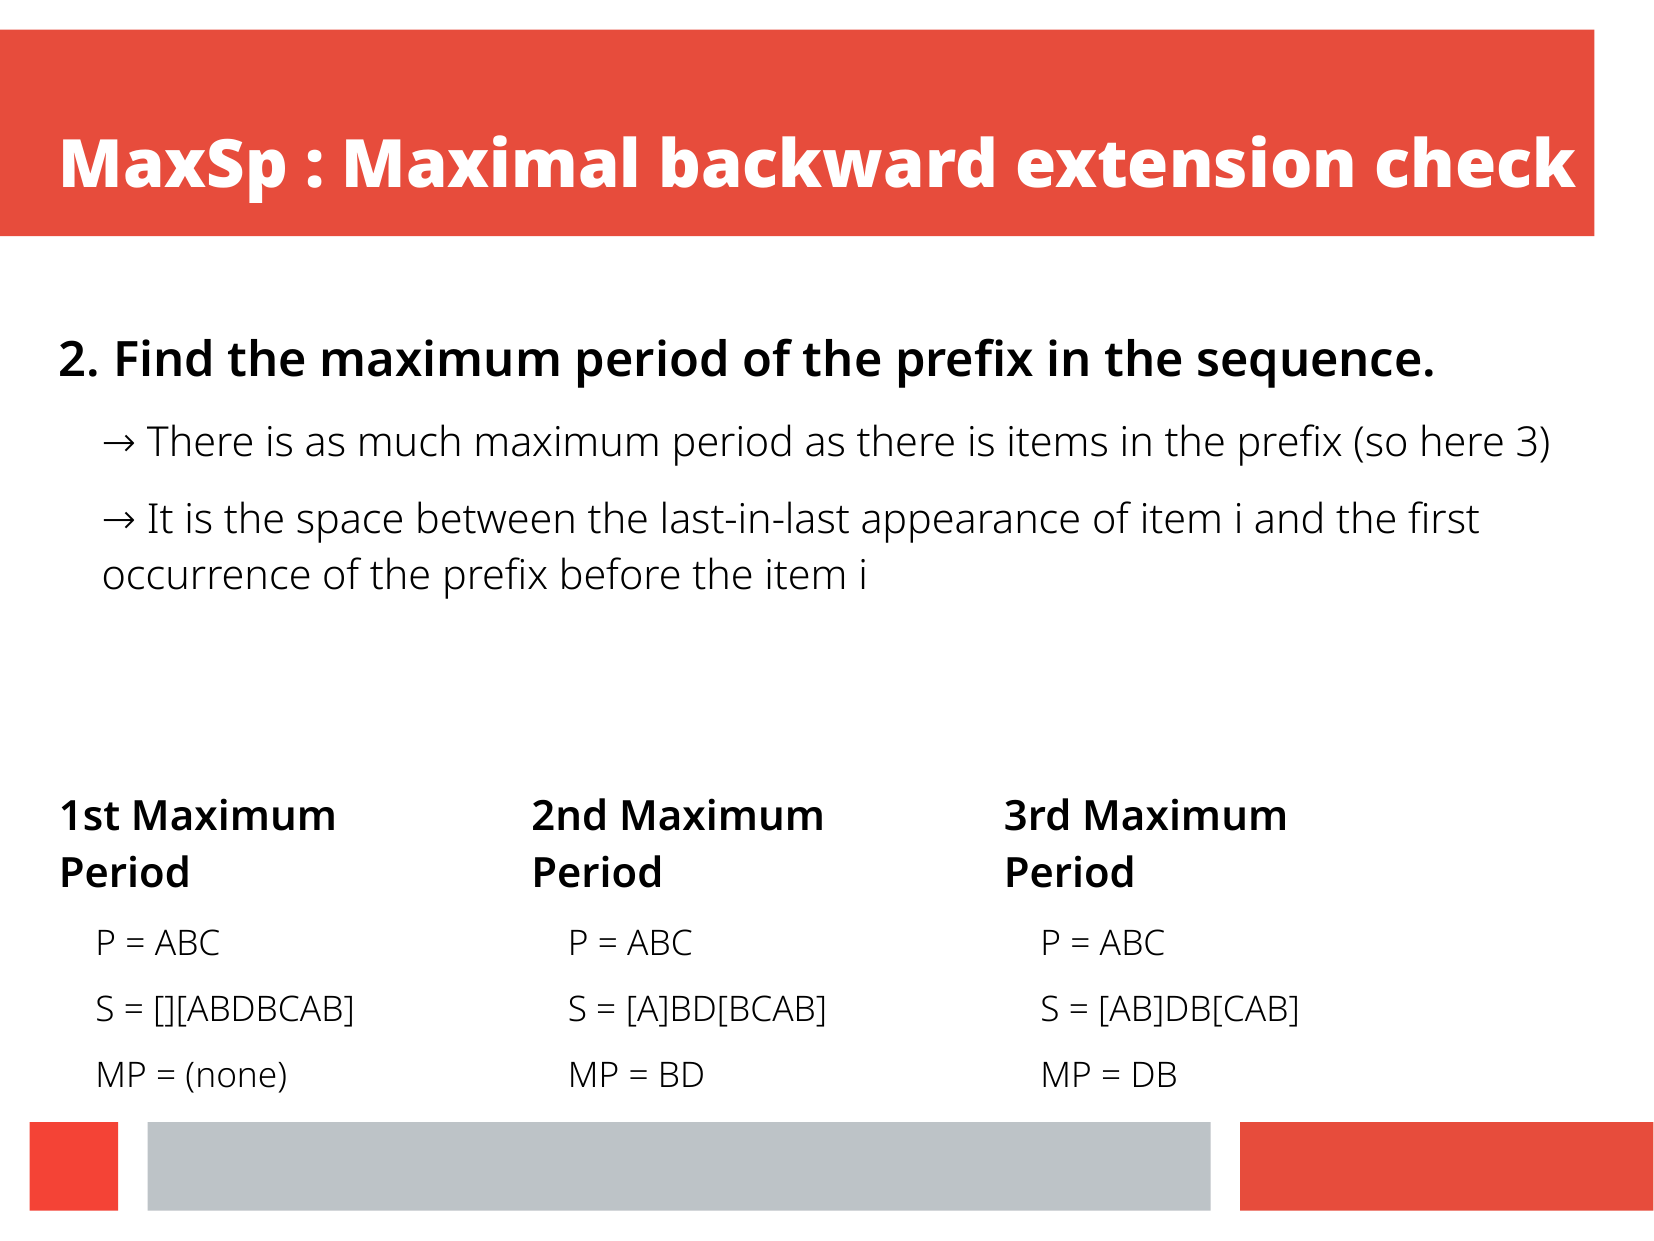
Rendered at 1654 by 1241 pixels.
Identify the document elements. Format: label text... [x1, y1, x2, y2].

list 2. Find the maximum period of the prefix in the sequence. → There is as much maximum period as there is items in the prefix (so here 3) → It is the space between the last-in-last appearance of item i and the first occurrence of the prefix before the item i [59, 324, 1565, 957]
title MaxSp : Maximal backward extension check [59, 59, 1595, 207]
list 1st Maximum Period P = ABC S = [][ABDBCAB] MP = (none) [59, 785, 473, 1099]
list 3rd Maximum Period P = ABC S = [AB]DB[CAB] MP = DB [1003, 785, 1418, 1100]
list 2nd Maximum Period P = ABC S = [A]BD[BCAB] MP = BD [531, 785, 945, 1099]
